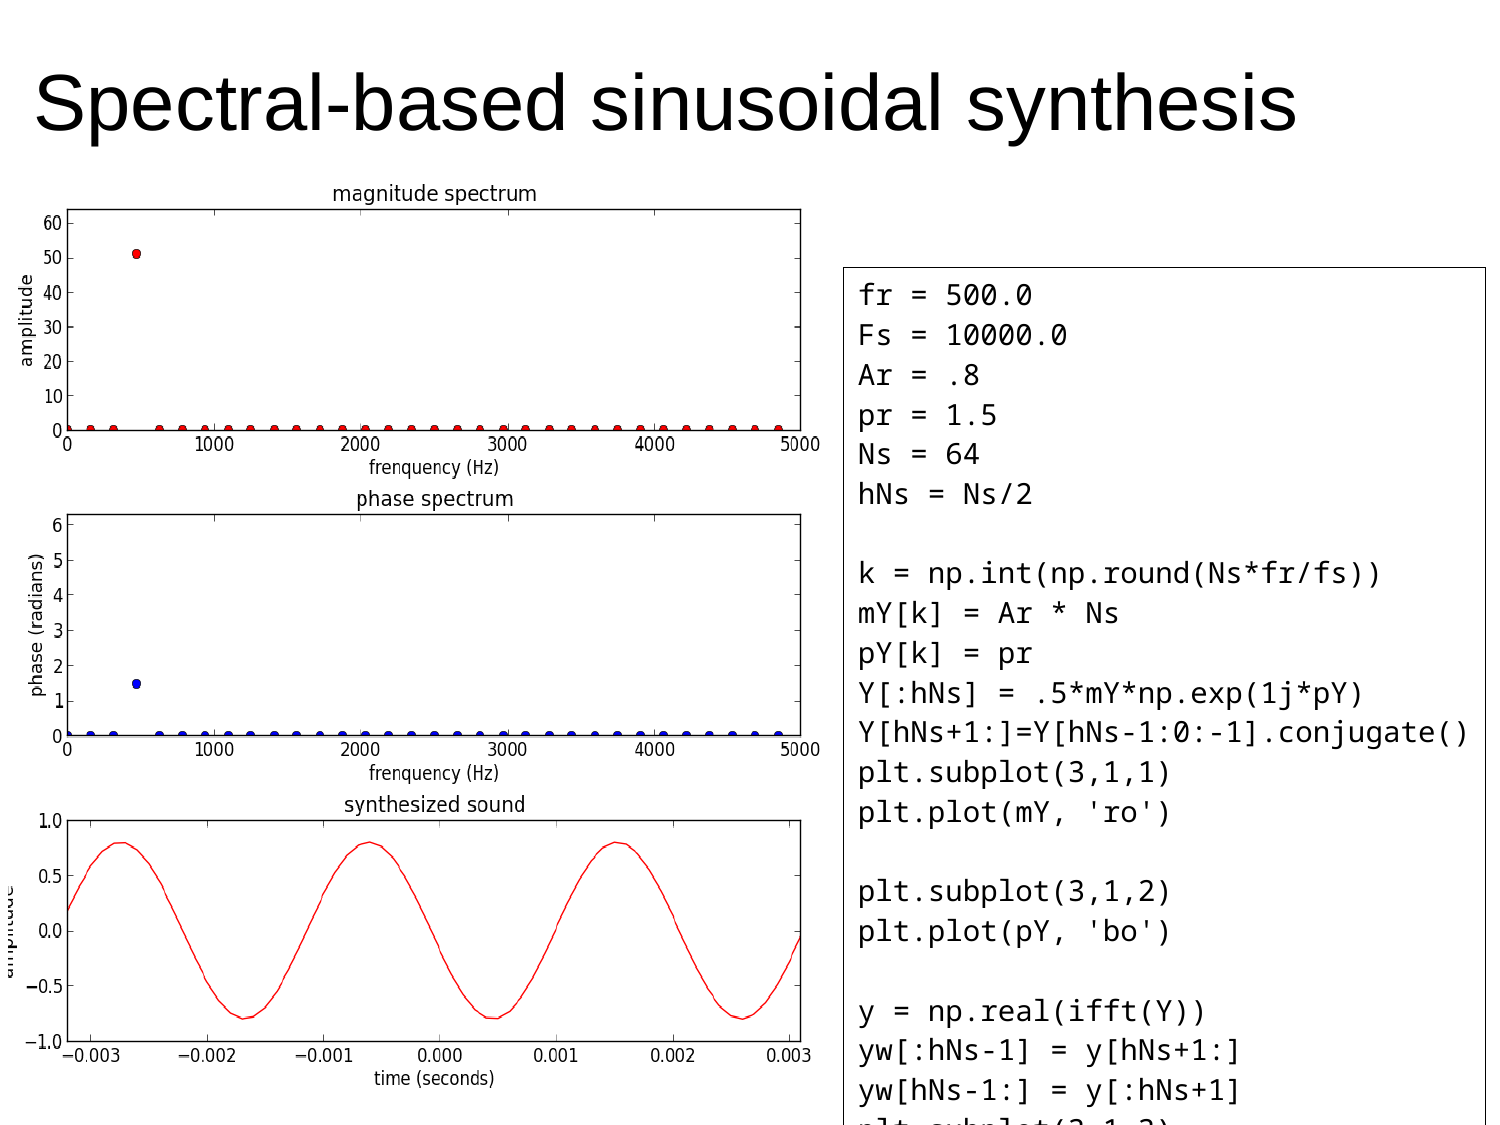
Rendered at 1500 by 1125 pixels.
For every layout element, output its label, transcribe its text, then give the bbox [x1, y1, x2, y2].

text_box fr = 500.0 Fs = 10000.0 Ar = .8 pr = 1.5 Ns = 64 hNs = Ns/2 k = np.int(np.round(Ns*fr/fs)) mY[k] = Ar * Ns pY[k] = pr Y[:hNs] = .5*mY*np.exp(1j*pY) Y[hNs+1:]=Y[hNs-1:0:-1].conjugate() plt.subplot(3,1,1) plt.plot(mY, 'ro') plt.subplot(3,1,2) plt.plot(pY, 'bo') y = np.real(ifft(Y)) yw[:hNs-1] = y[hNs+1:] yw[hNs-1:] = y[:hNs+1] plt.subplot(3,1,3) plt.plot(yw, 'r') [843, 267, 1486, 956]
title Spectral-based sinusoidal synthesis [33, 9, 1384, 198]
picture [8, 168, 831, 1097]
